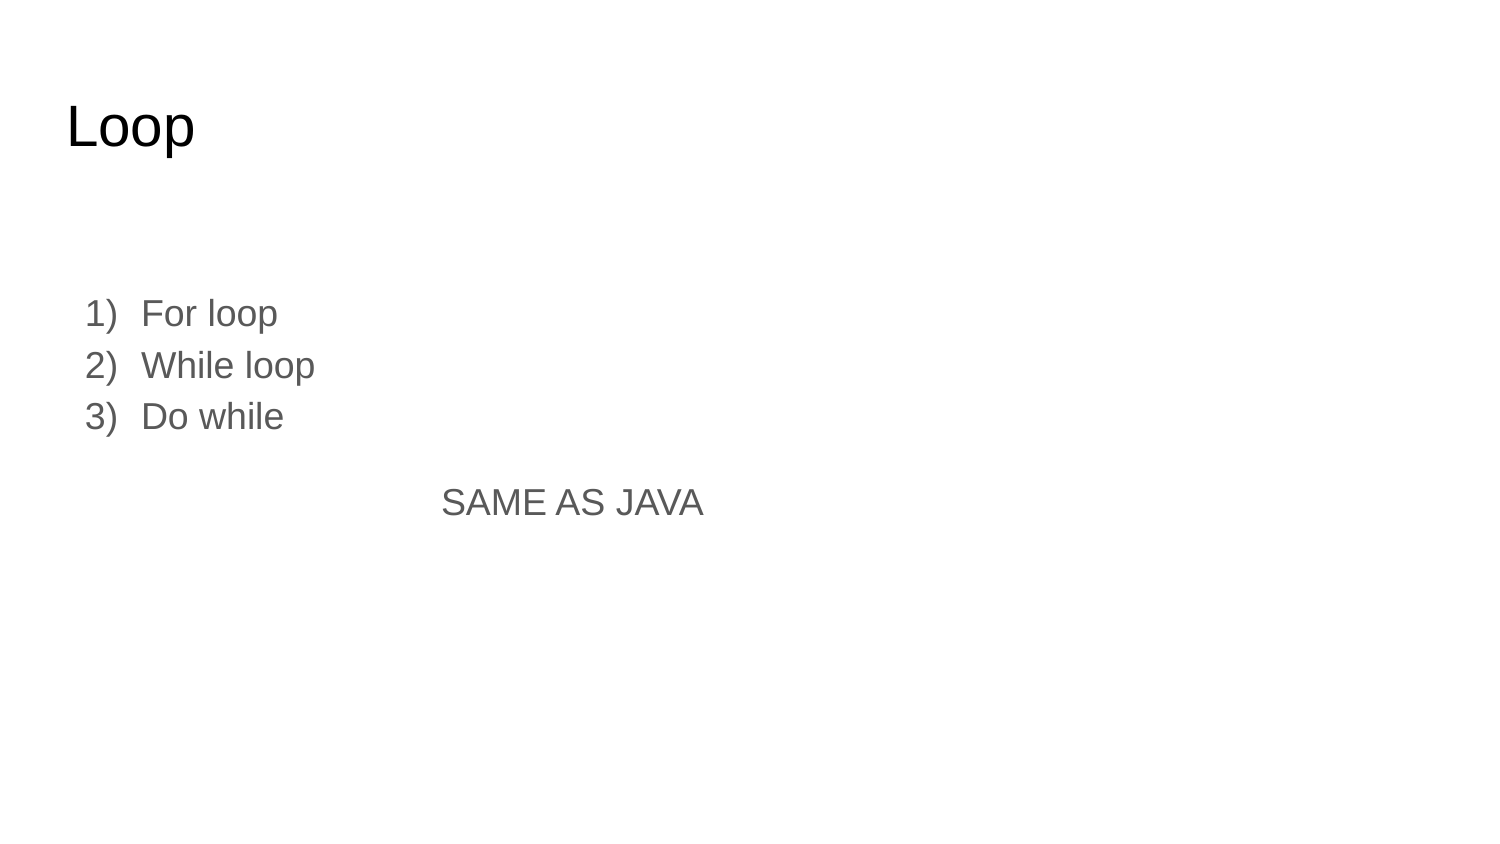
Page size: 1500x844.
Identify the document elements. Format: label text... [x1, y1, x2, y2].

list For loop While loop Do while SAME AS JAVA [51, 189, 1449, 750]
title Loop [51, 72, 1449, 167]
